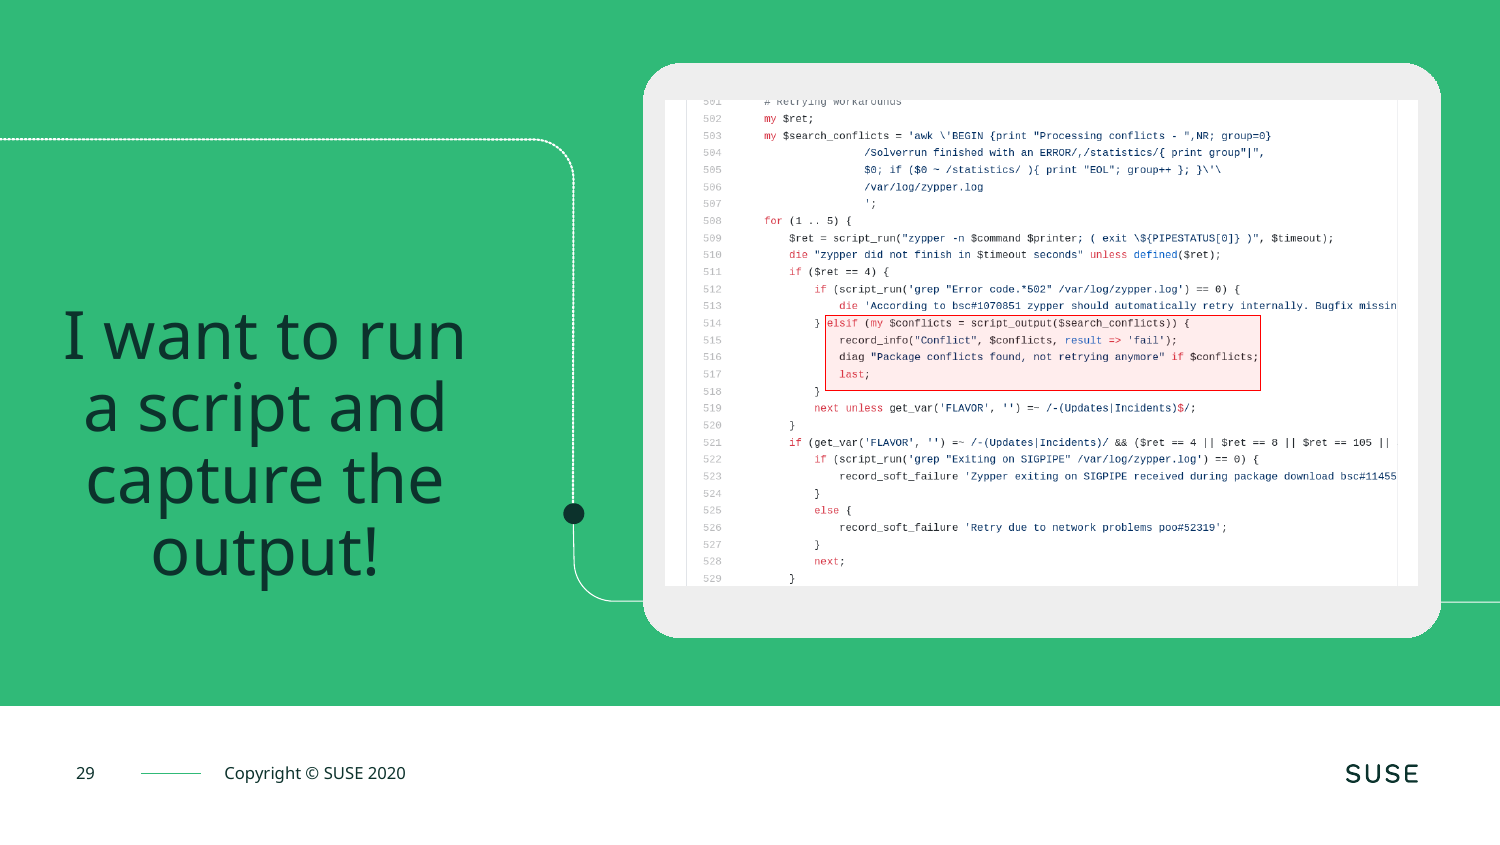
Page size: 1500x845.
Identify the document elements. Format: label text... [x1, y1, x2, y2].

picture [665, 100, 1418, 586]
text_box [825, 315, 1261, 391]
title I want to run a script and capture the output! [59, 307, 473, 596]
picture [1346, 764, 1418, 783]
text_box Picture [643, 63, 1441, 638]
